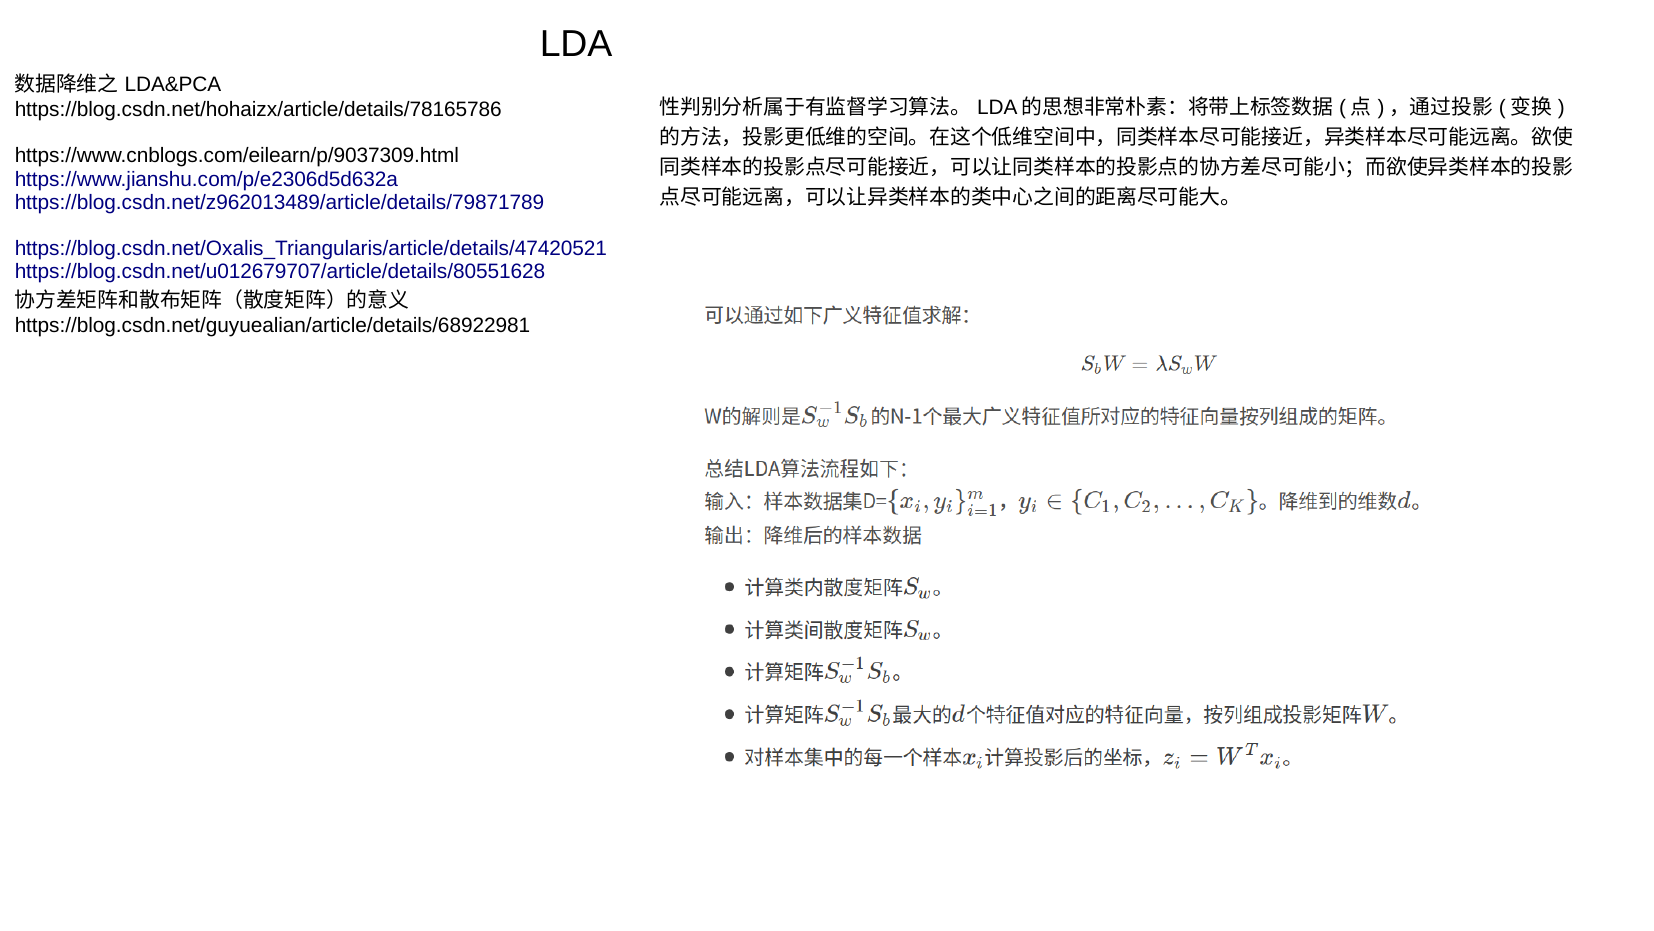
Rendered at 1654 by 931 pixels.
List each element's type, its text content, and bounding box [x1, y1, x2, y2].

text_box LDA [525, 15, 628, 60]
picture [695, 299, 1426, 781]
text_box 性判别分析属于有监督学习算法。LDA的思想非常朴素：将带上标签数据(点)，通过投影(变换)的方法，投影更低维的空间。在这个低维空间中，同类样本尽可能接近，异类样本尽可能远离。欲使同类样本的投影点尽可能接近，可以让同类样本的投影点的协方差尽可能小；而欲使异类样本的投影点尽可能远离，可以让异类样本的类中心之间的距离尽可能大。 [645, 83, 1591, 286]
text_box 数据降维之LDA&PCA https://blog.csdn.net/hohaizx/article/details/78165786 https://www.cnblogs.com/eilearn/p/9037309.html https://www.jianshu.com/p/e2306d5d632a https://blog.csdn.net/z962013489/article/details/79871789 https://blog.csdn.net/Oxalis_Triangularis/article/details/47420521 https://blog.csdn.net/u012679707/article/details/80551628 协方差矩阵和散布矩阵（散度矩阵）的意义 https://blog.csdn.net/guyuealian/article/details/68922981 [0, 60, 661, 346]
